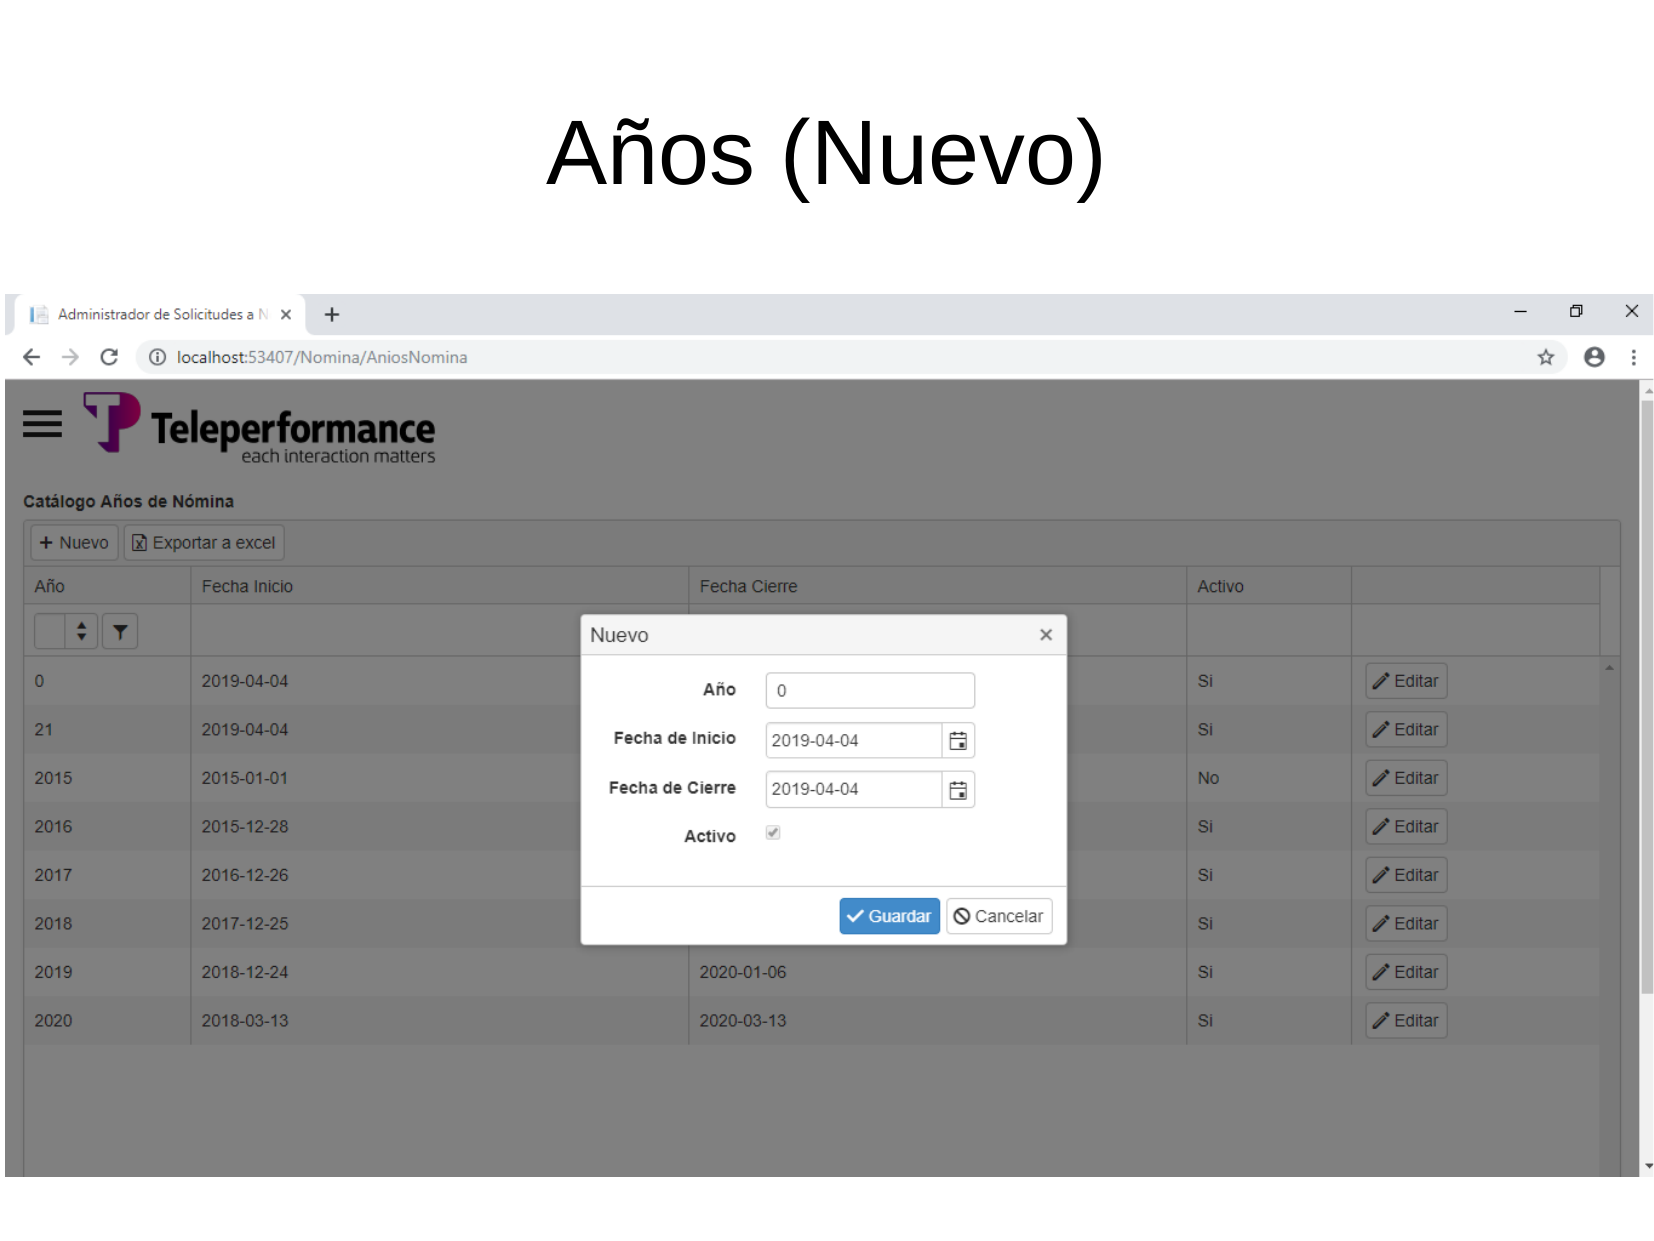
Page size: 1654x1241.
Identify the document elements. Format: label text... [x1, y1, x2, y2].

title Años (Nuevo) [82, 49, 1571, 257]
picture [5, 294, 1654, 1177]
